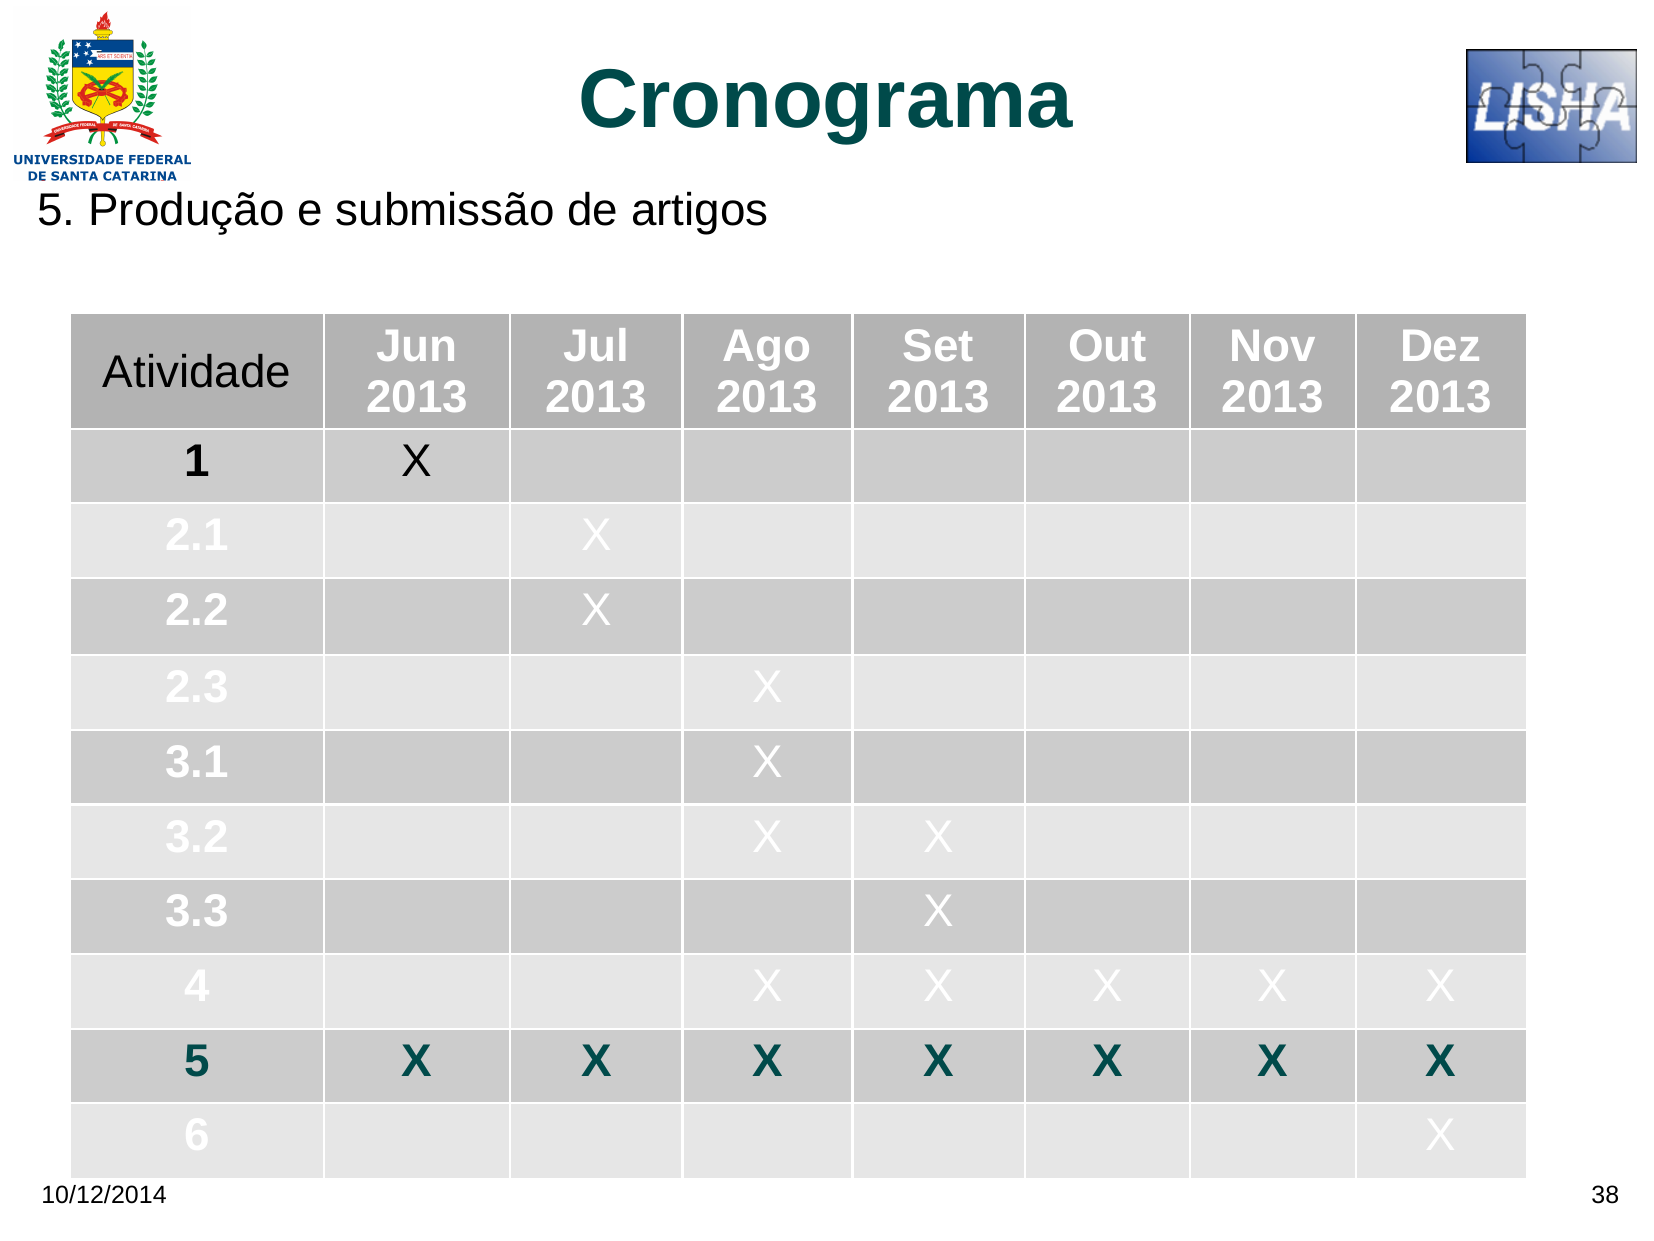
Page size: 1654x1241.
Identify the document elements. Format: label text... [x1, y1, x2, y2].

table_cell [684, 504, 851, 577]
table_cell 3.3 [71, 880, 323, 953]
table_cell [1026, 731, 1189, 803]
table_cell 3.2 [71, 806, 323, 878]
table_cell X [854, 806, 1024, 878]
table_cell [1026, 1104, 1189, 1178]
table_cell X [1191, 955, 1355, 1028]
table_cell [854, 504, 1024, 577]
table_header Out 2013 [1026, 314, 1189, 428]
picture [13, 6, 191, 181]
list 5. Produção e submissão de artigos [37, 183, 1613, 296]
table_cell [684, 430, 851, 502]
table_cell [511, 806, 681, 878]
table_cell [854, 430, 1024, 502]
table_cell [1191, 504, 1355, 577]
table_cell X [511, 504, 681, 577]
table_cell [1357, 806, 1526, 878]
table_header Set 2013 [854, 314, 1024, 428]
table_cell X [1191, 1030, 1355, 1102]
table_cell [1026, 579, 1189, 654]
table_cell [511, 731, 681, 803]
table_cell [325, 955, 509, 1028]
table_cell [1026, 806, 1189, 878]
table_cell [1357, 430, 1526, 502]
table_cell [854, 731, 1024, 803]
table_cell 6 [71, 1104, 323, 1178]
table_cell [511, 880, 681, 953]
table_cell [325, 656, 509, 729]
table_cell 5 [71, 1030, 323, 1102]
table_cell 2.3 [71, 656, 323, 729]
table_cell [1357, 880, 1526, 953]
table_cell 4 [71, 955, 323, 1028]
table_cell X [1357, 1104, 1526, 1178]
table_cell [511, 1104, 681, 1178]
table_cell [1357, 504, 1526, 577]
table_cell X [1026, 955, 1189, 1028]
table_cell X [325, 430, 509, 502]
table_cell [511, 430, 681, 502]
table_cell 2.2 [71, 579, 323, 654]
table_cell [1191, 430, 1355, 502]
table_cell [511, 955, 681, 1028]
table_cell X [684, 656, 851, 729]
table_cell [1026, 504, 1189, 577]
table_cell [684, 880, 851, 953]
table_cell X [511, 579, 681, 654]
table_cell [1191, 579, 1355, 654]
table_cell 2.1 [71, 504, 323, 577]
table_cell [1191, 656, 1355, 729]
table_header Dez 2013 [1357, 314, 1526, 428]
table_cell [325, 806, 509, 878]
table_cell [325, 579, 509, 654]
table_cell X [854, 955, 1024, 1028]
table_cell [1026, 656, 1189, 729]
table_header Nov 2013 [1191, 314, 1355, 428]
table_cell [1026, 880, 1189, 953]
table_cell X [684, 731, 851, 803]
table_cell 1 [71, 430, 323, 502]
table_cell [325, 504, 509, 577]
table_cell [511, 656, 681, 729]
table_cell [684, 1104, 851, 1178]
table_cell [1026, 430, 1189, 502]
table_cell X [325, 1030, 509, 1102]
table_cell [325, 880, 509, 953]
table_cell [854, 656, 1024, 729]
table_cell X [1357, 1030, 1526, 1102]
title Cronograma [190, 27, 1461, 183]
table_cell [1357, 579, 1526, 654]
table_cell X [511, 1030, 681, 1102]
table_cell [684, 579, 851, 654]
table_cell [854, 579, 1024, 654]
table_cell X [684, 955, 851, 1028]
table_cell [1357, 656, 1526, 729]
table_cell [1191, 880, 1355, 953]
table_header Jun 2013 [325, 314, 509, 428]
picture [1466, 49, 1637, 163]
table_header Ago 2013 [684, 314, 851, 428]
table_cell 3.1 [71, 731, 323, 803]
table_cell [1191, 731, 1355, 803]
table_cell X [684, 1030, 851, 1102]
table_cell [1191, 806, 1355, 878]
table_cell [325, 731, 509, 803]
table_cell [854, 1104, 1024, 1178]
table_cell X [854, 880, 1024, 953]
table_cell [325, 1104, 509, 1178]
table_header Atividade [71, 314, 323, 428]
table_cell X [1026, 1030, 1189, 1102]
table_cell X [1357, 955, 1526, 1028]
table_header Jul 2013 [511, 314, 681, 428]
table_cell X [854, 1030, 1024, 1102]
table_cell [1191, 1104, 1355, 1178]
table_cell X [684, 806, 851, 878]
table_cell [1357, 731, 1526, 803]
